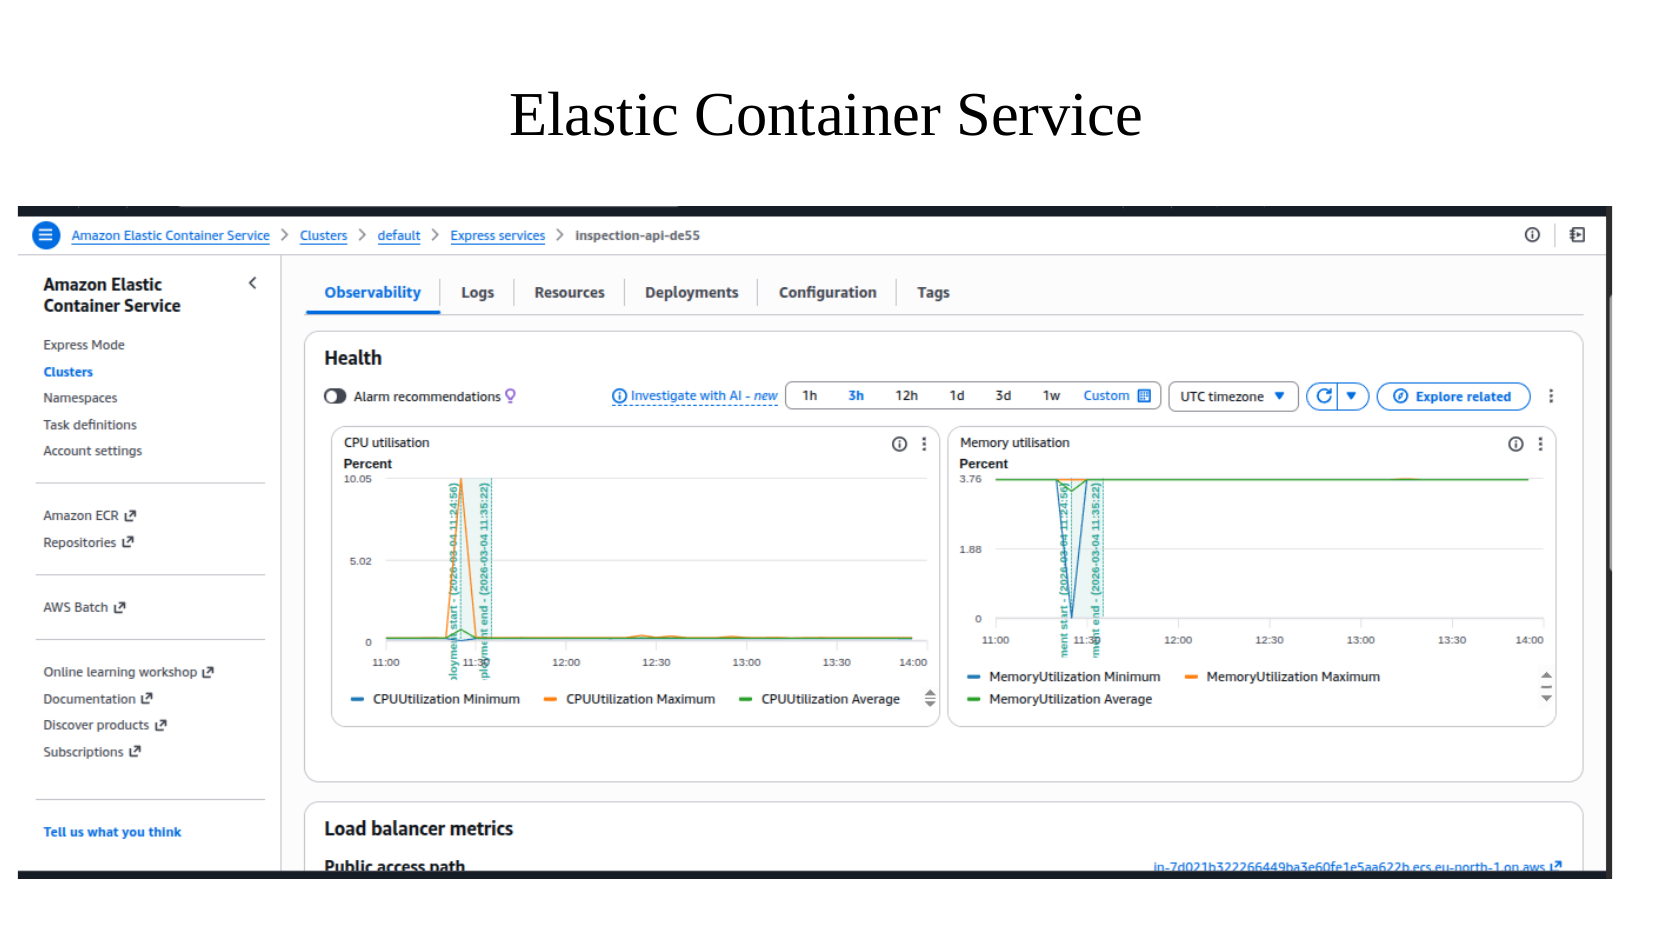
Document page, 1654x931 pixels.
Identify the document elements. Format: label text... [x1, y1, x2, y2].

picture [17, 206, 1613, 879]
title Elastic Container Service [82, 37, 1571, 193]
